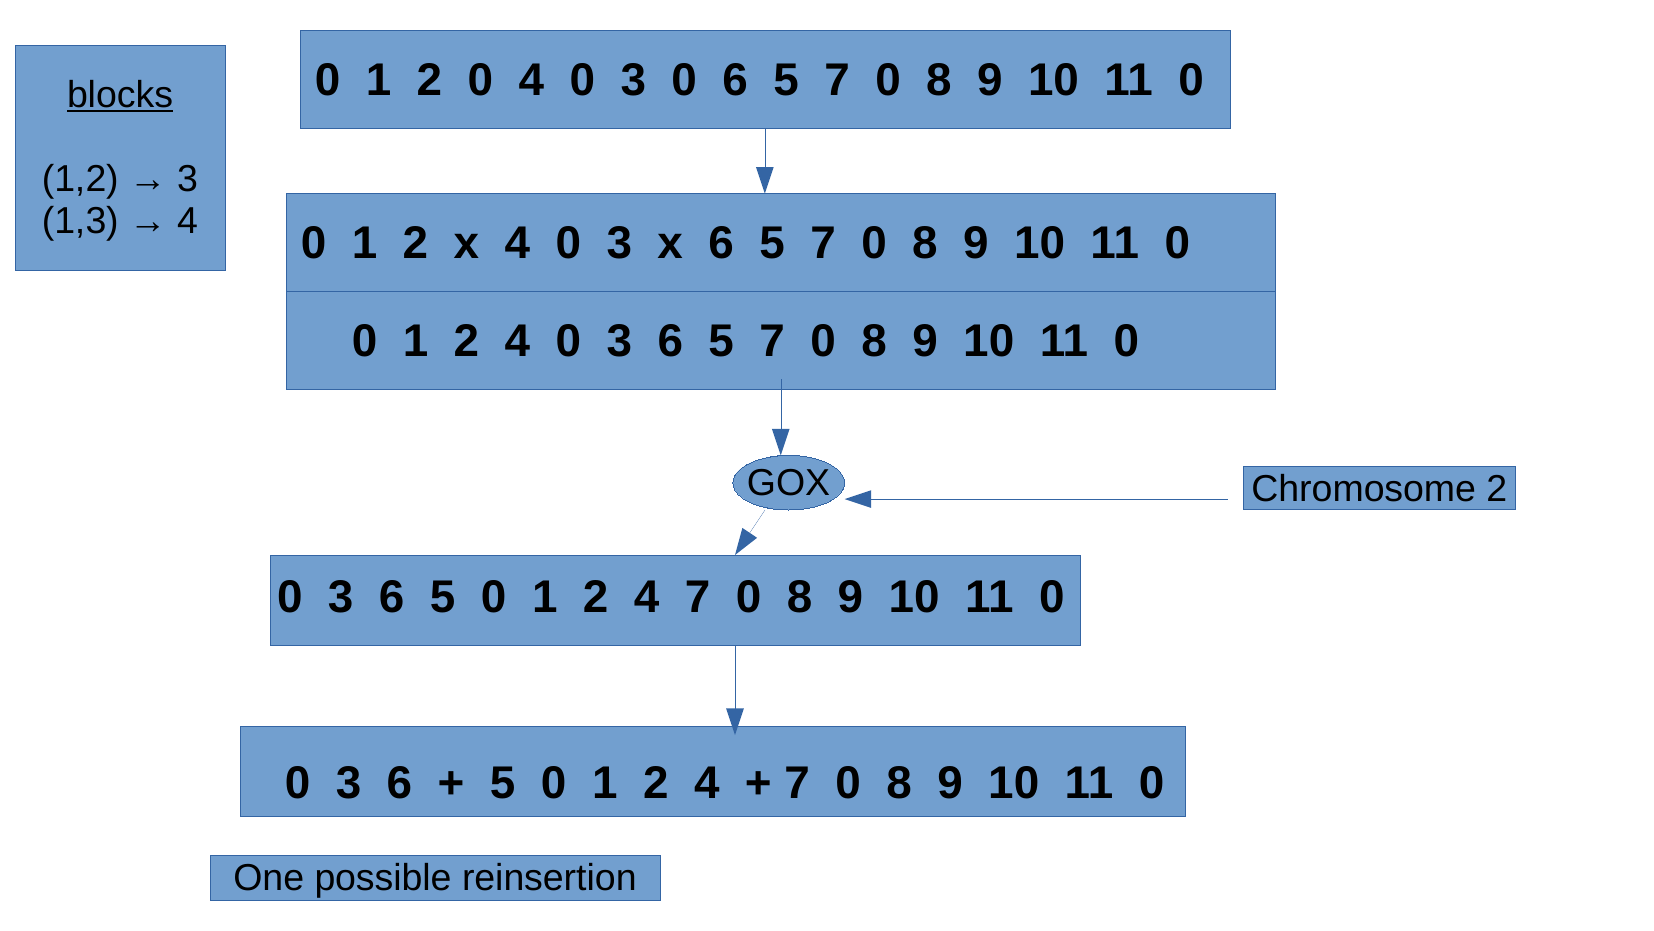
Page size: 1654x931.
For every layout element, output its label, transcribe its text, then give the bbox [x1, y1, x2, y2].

text_box One possible reinsertion [210, 855, 661, 901]
text_box 0 1 2 x 4 0 3 x 6 5 7 0 8 9 10 11 0 [286, 193, 1276, 291]
text_box 0 1 2 4 0 3 6 5 7 0 8 9 10 11 0 [286, 291, 1276, 390]
text_box [270, 631, 1081, 646]
text_box [240, 726, 1186, 817]
text_box 0 3 6 5 0 1 2 4 7 0 8 9 10 11 0 [249, 563, 1081, 631]
text_box Chromosome 2 [1243, 466, 1516, 510]
text_box GOX [732, 455, 845, 511]
text_box 0 3 6 + 5 0 1 2 4 + 7 0 8 9 10 11 0 [270, 750, 1246, 817]
text_box [270, 555, 1081, 563]
text_box blocks (1,2) → 3 (1,3) → 4 [15, 45, 226, 271]
text_box 0 1 2 0 4 0 3 0 6 5 7 0 8 9 10 11 0 [300, 30, 1231, 129]
